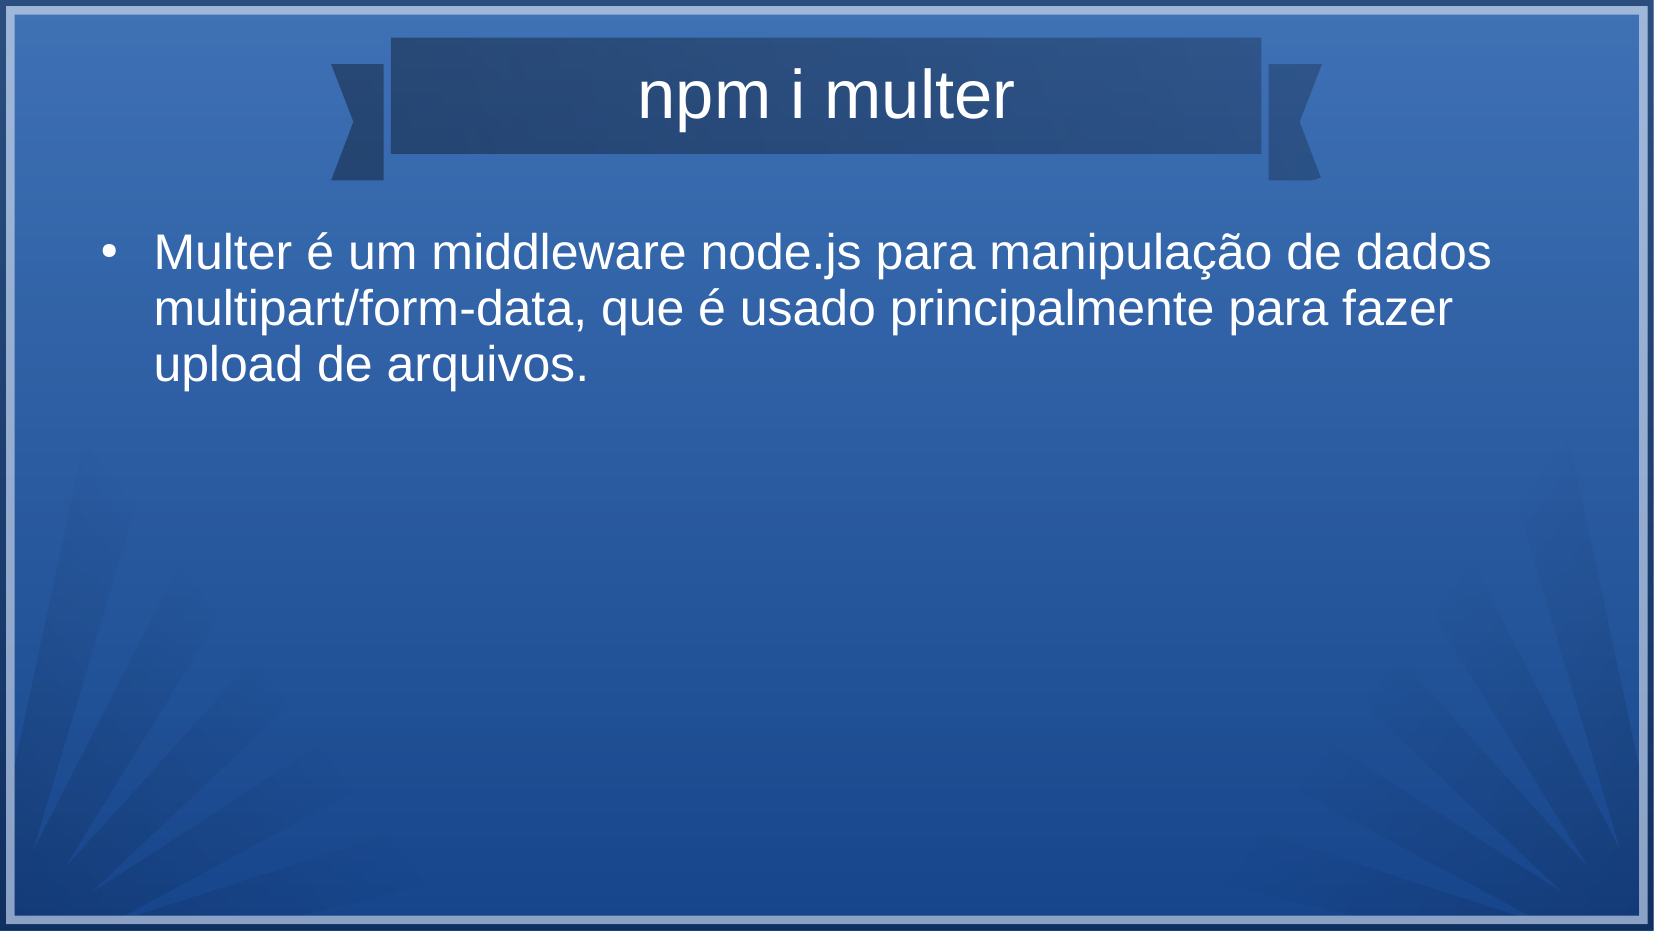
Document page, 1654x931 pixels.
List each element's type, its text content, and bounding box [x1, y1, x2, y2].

title npm i multer [389, 35, 1264, 154]
list Multer é um middleware node.js para manipulação de dados multipart/form-data, que é usado principalmente para fazer upload de arquivos. [82, 224, 1571, 848]
